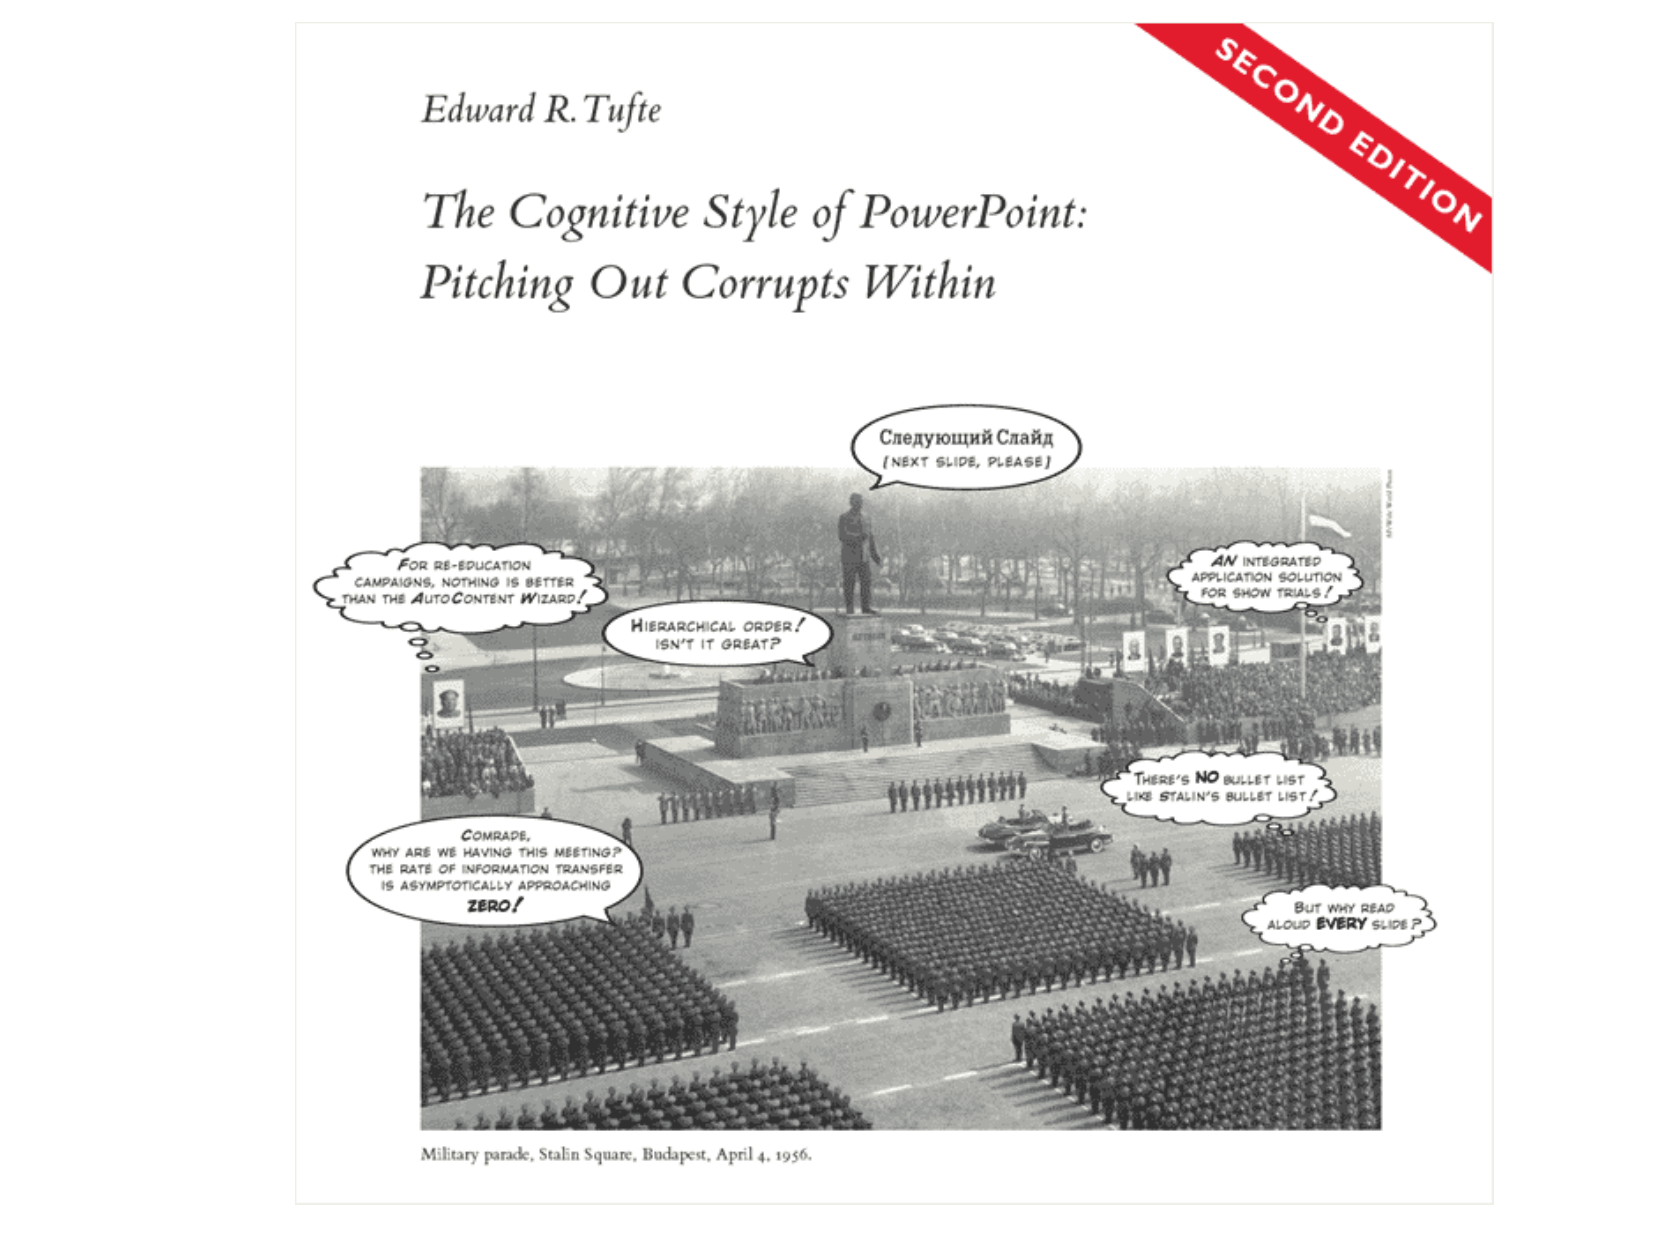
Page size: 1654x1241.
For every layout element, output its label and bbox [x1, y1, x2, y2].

picture [295, 22, 1494, 1205]
